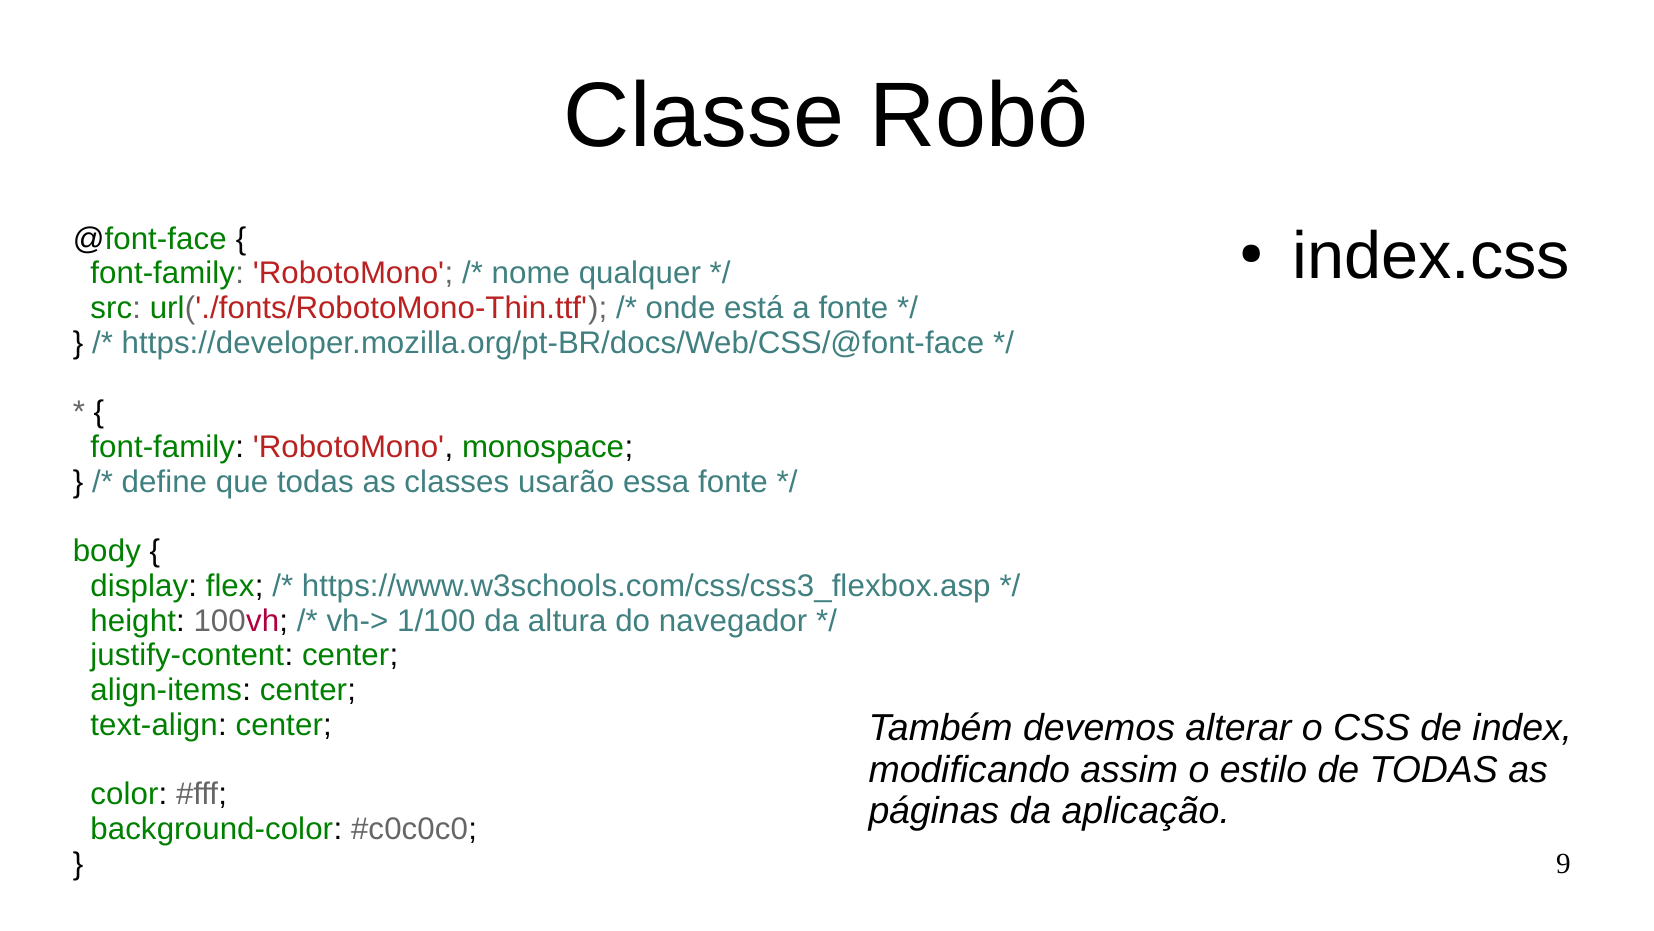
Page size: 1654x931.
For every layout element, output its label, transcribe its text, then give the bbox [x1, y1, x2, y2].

text_box Também devemos alterar o CSS de index, modificando assim o estilo de TODAS as páginas da aplicação. [853, 698, 1588, 840]
title Classe Robô [82, 37, 1571, 193]
text_box @font-face { font-family: 'RobotoMono'; /* nome qualquer */ src: url('./fonts/RobotoMono-Thin.ttf'); /* onde está a fonte */ } /* https://developer.mozilla.org/pt-BR/docs/Web/CSS/@font-face */ * { font-family: 'RobotoMono', monospace; } /* define que todas as classes usarão essa fonte */ body { display: flex; /* https://www.w3schools.com/css/css3_flexbox.asp */ height: 100vh; /* vh-> 1/100 da altura do navegador */ justify-content: center; align-items: center; text-align: center; color: #fff; background-color: #c0c0c0; } [58, 213, 1108, 889]
list index.css [1108, 217, 1571, 698]
